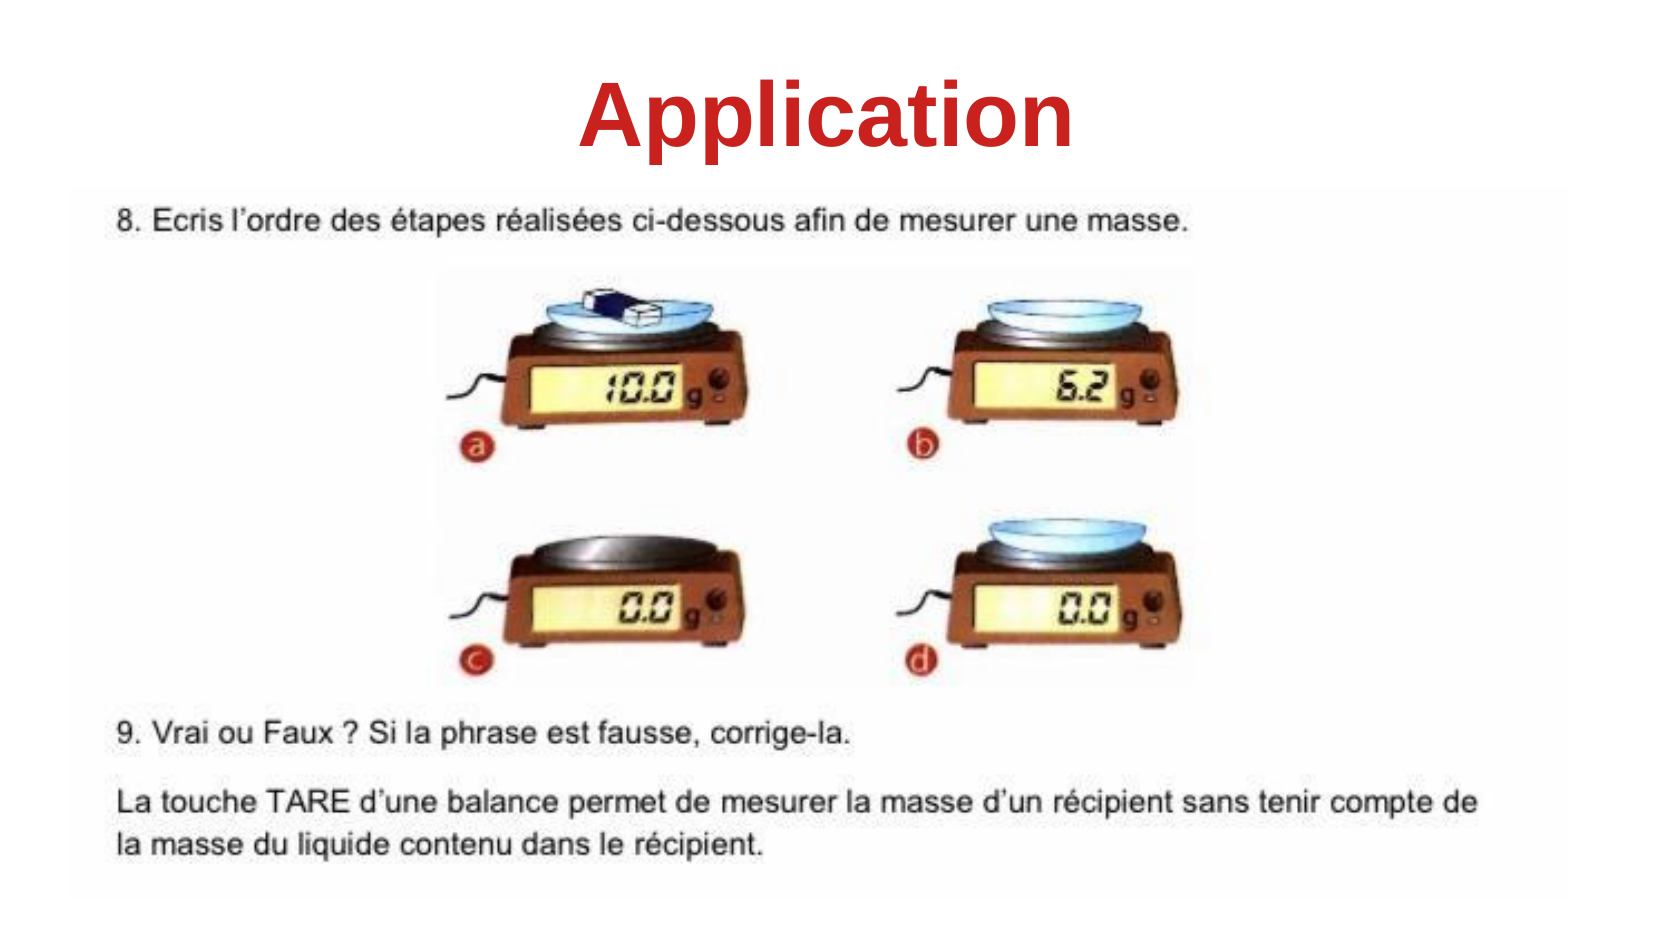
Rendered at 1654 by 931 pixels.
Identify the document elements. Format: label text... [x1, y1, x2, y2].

title Application [82, 37, 1571, 193]
picture [70, 187, 1568, 901]
